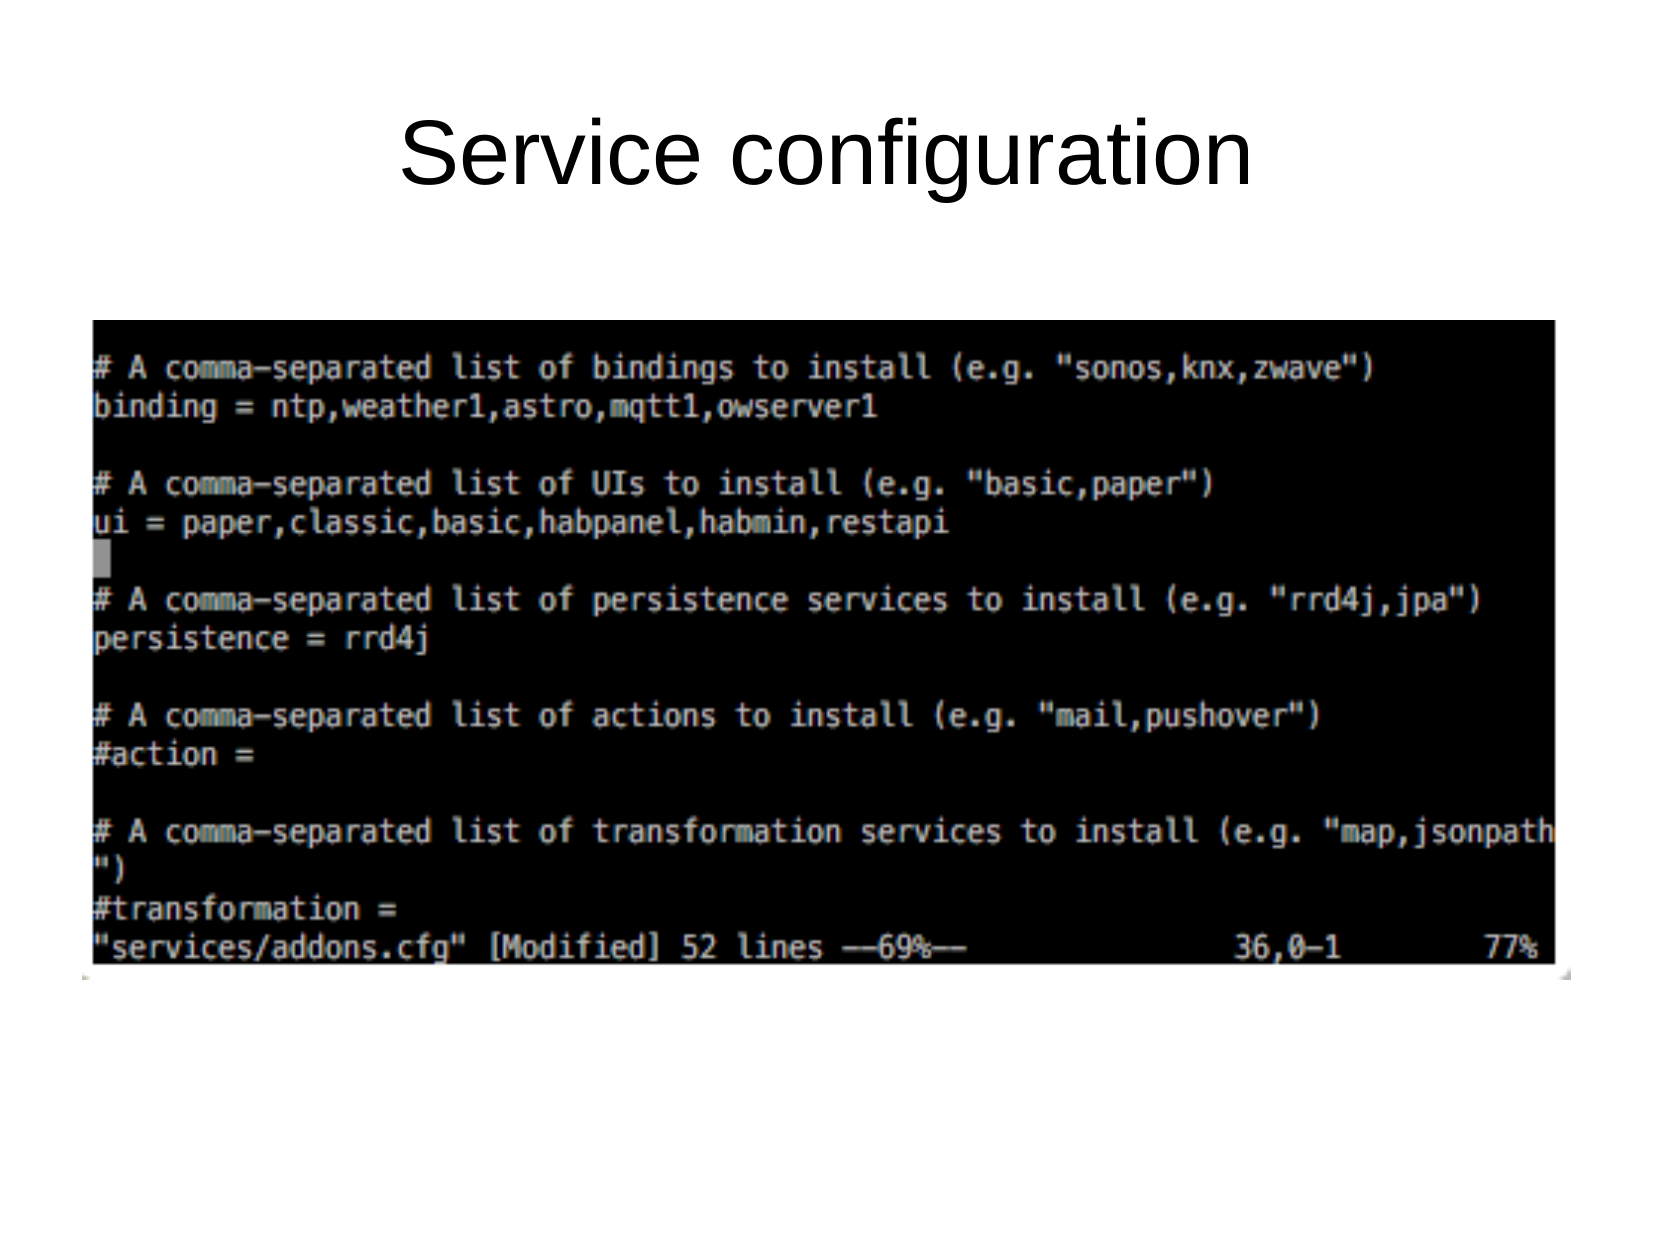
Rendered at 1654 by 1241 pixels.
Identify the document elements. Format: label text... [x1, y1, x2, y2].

picture [82, 320, 1571, 980]
title Service configuration [82, 49, 1571, 257]
